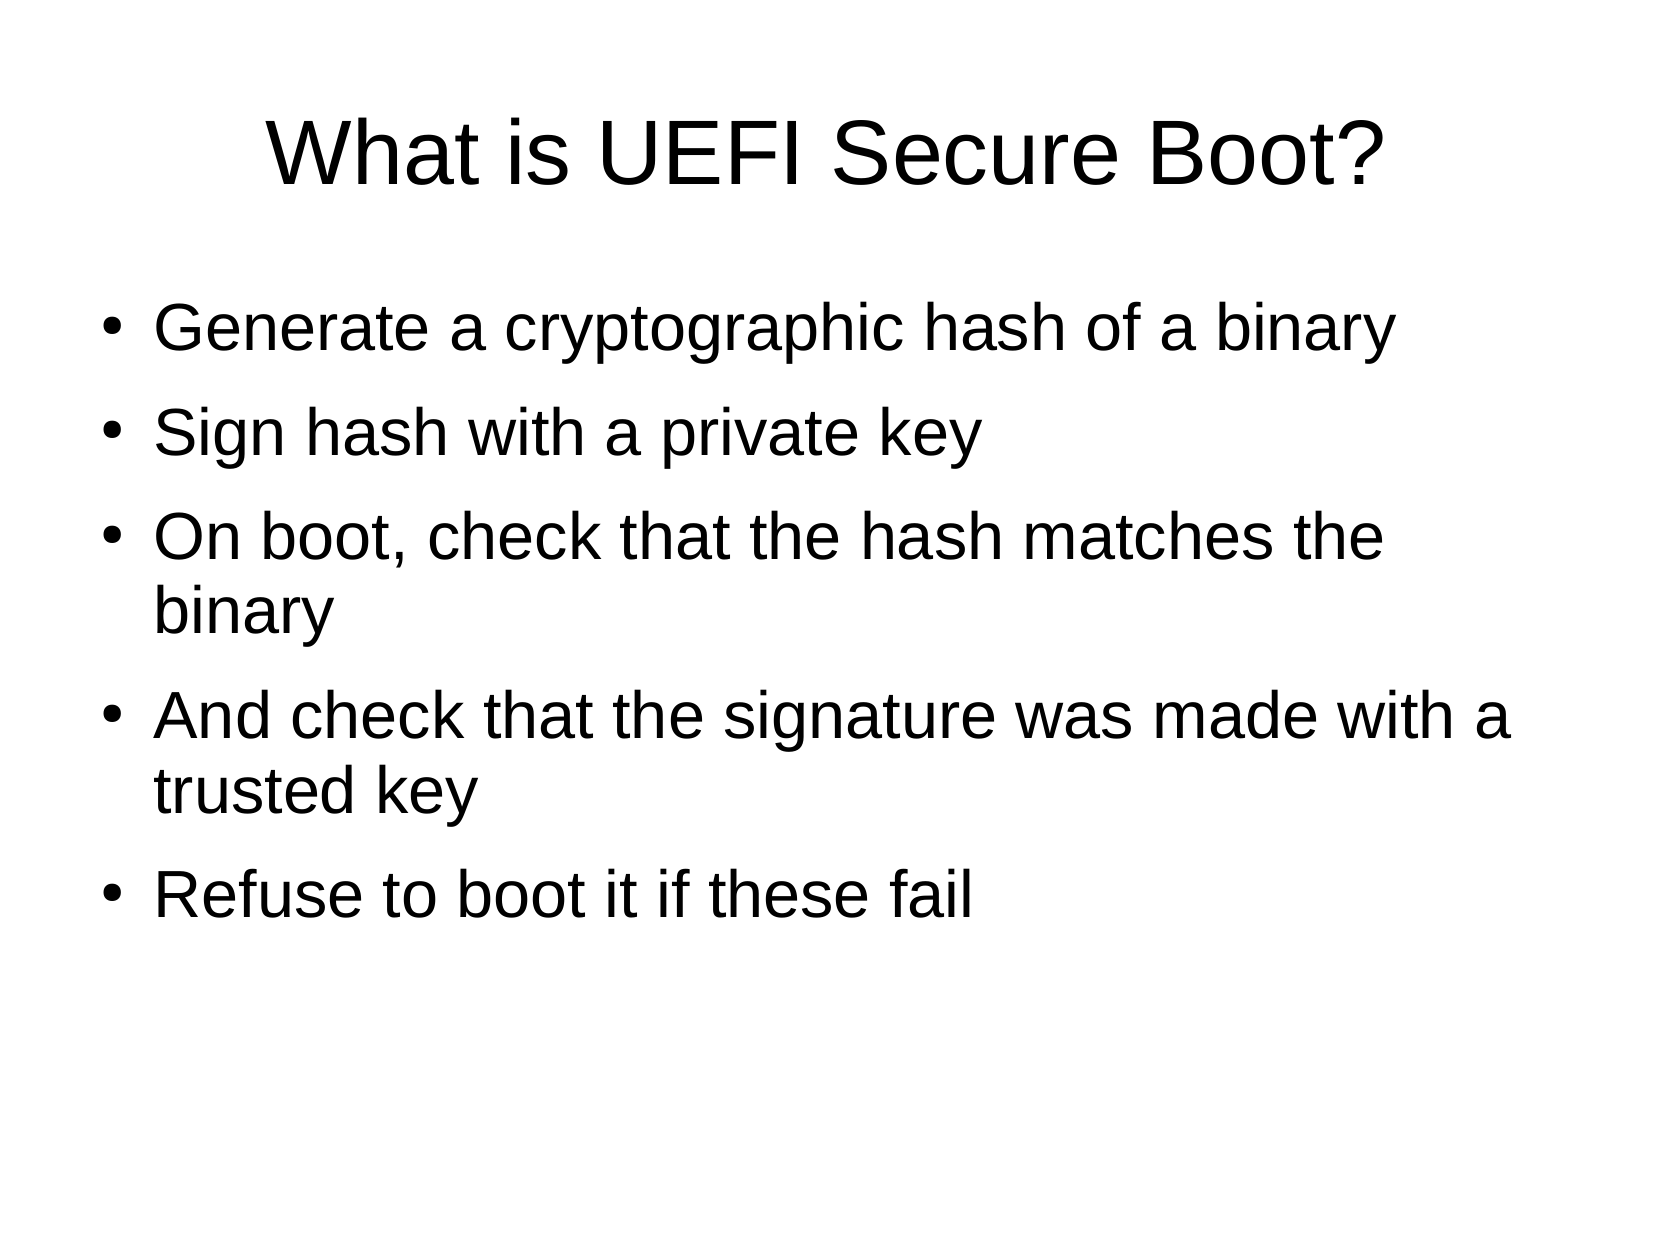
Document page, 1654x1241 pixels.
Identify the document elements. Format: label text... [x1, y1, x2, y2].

title What is UEFI Secure Boot? [82, 49, 1571, 257]
list Generate a cryptographic hash of a binary Sign hash with a private key On boot, check that the hash matches the binary And check that the signature was made with a trusted key Refuse to boot it if these fail [82, 290, 1538, 1010]
